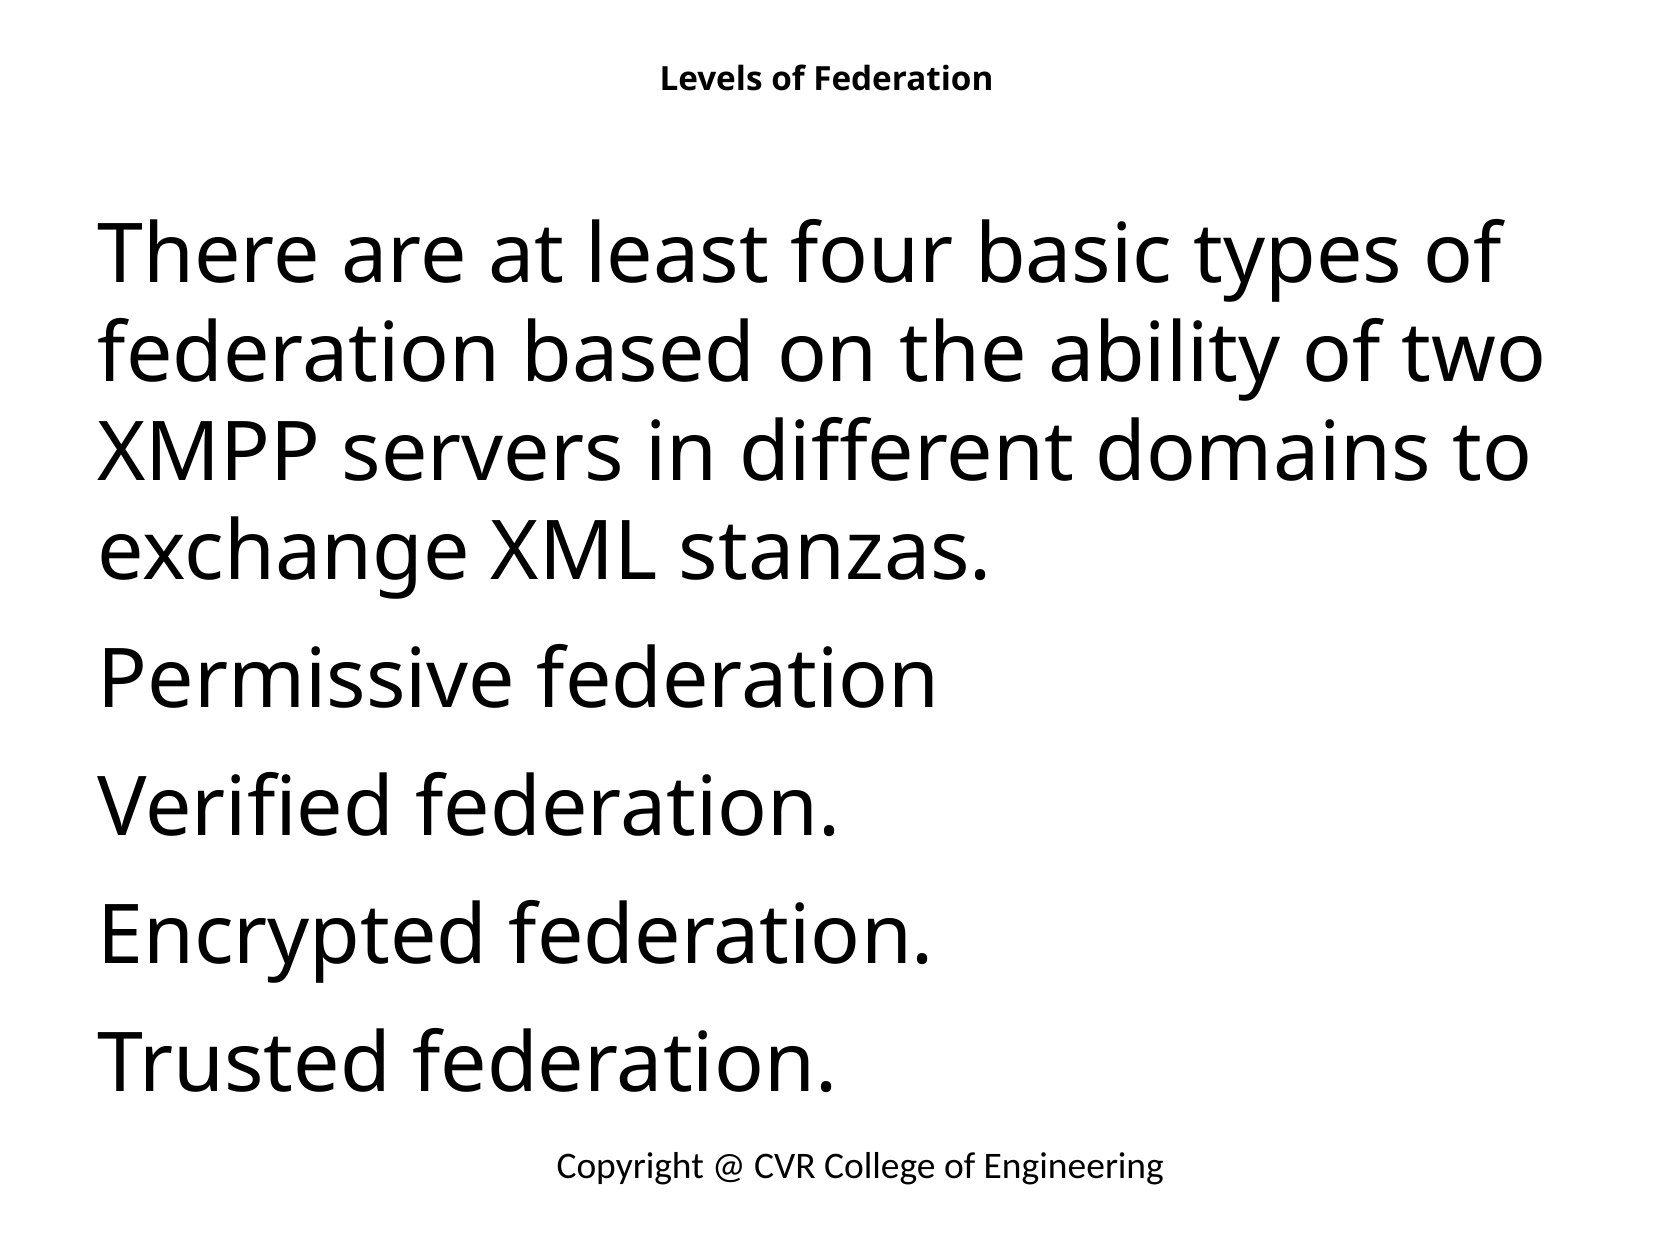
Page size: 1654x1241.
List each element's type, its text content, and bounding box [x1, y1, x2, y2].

title Levels of Federation [82, 49, 1571, 193]
list There are at least four basic types of federation based on the ability of two XMPP servers in different domains to exchange XML stanzas. Permissive federation Verified federation. Encrypted federation. Trusted federation. [82, 193, 1571, 1119]
